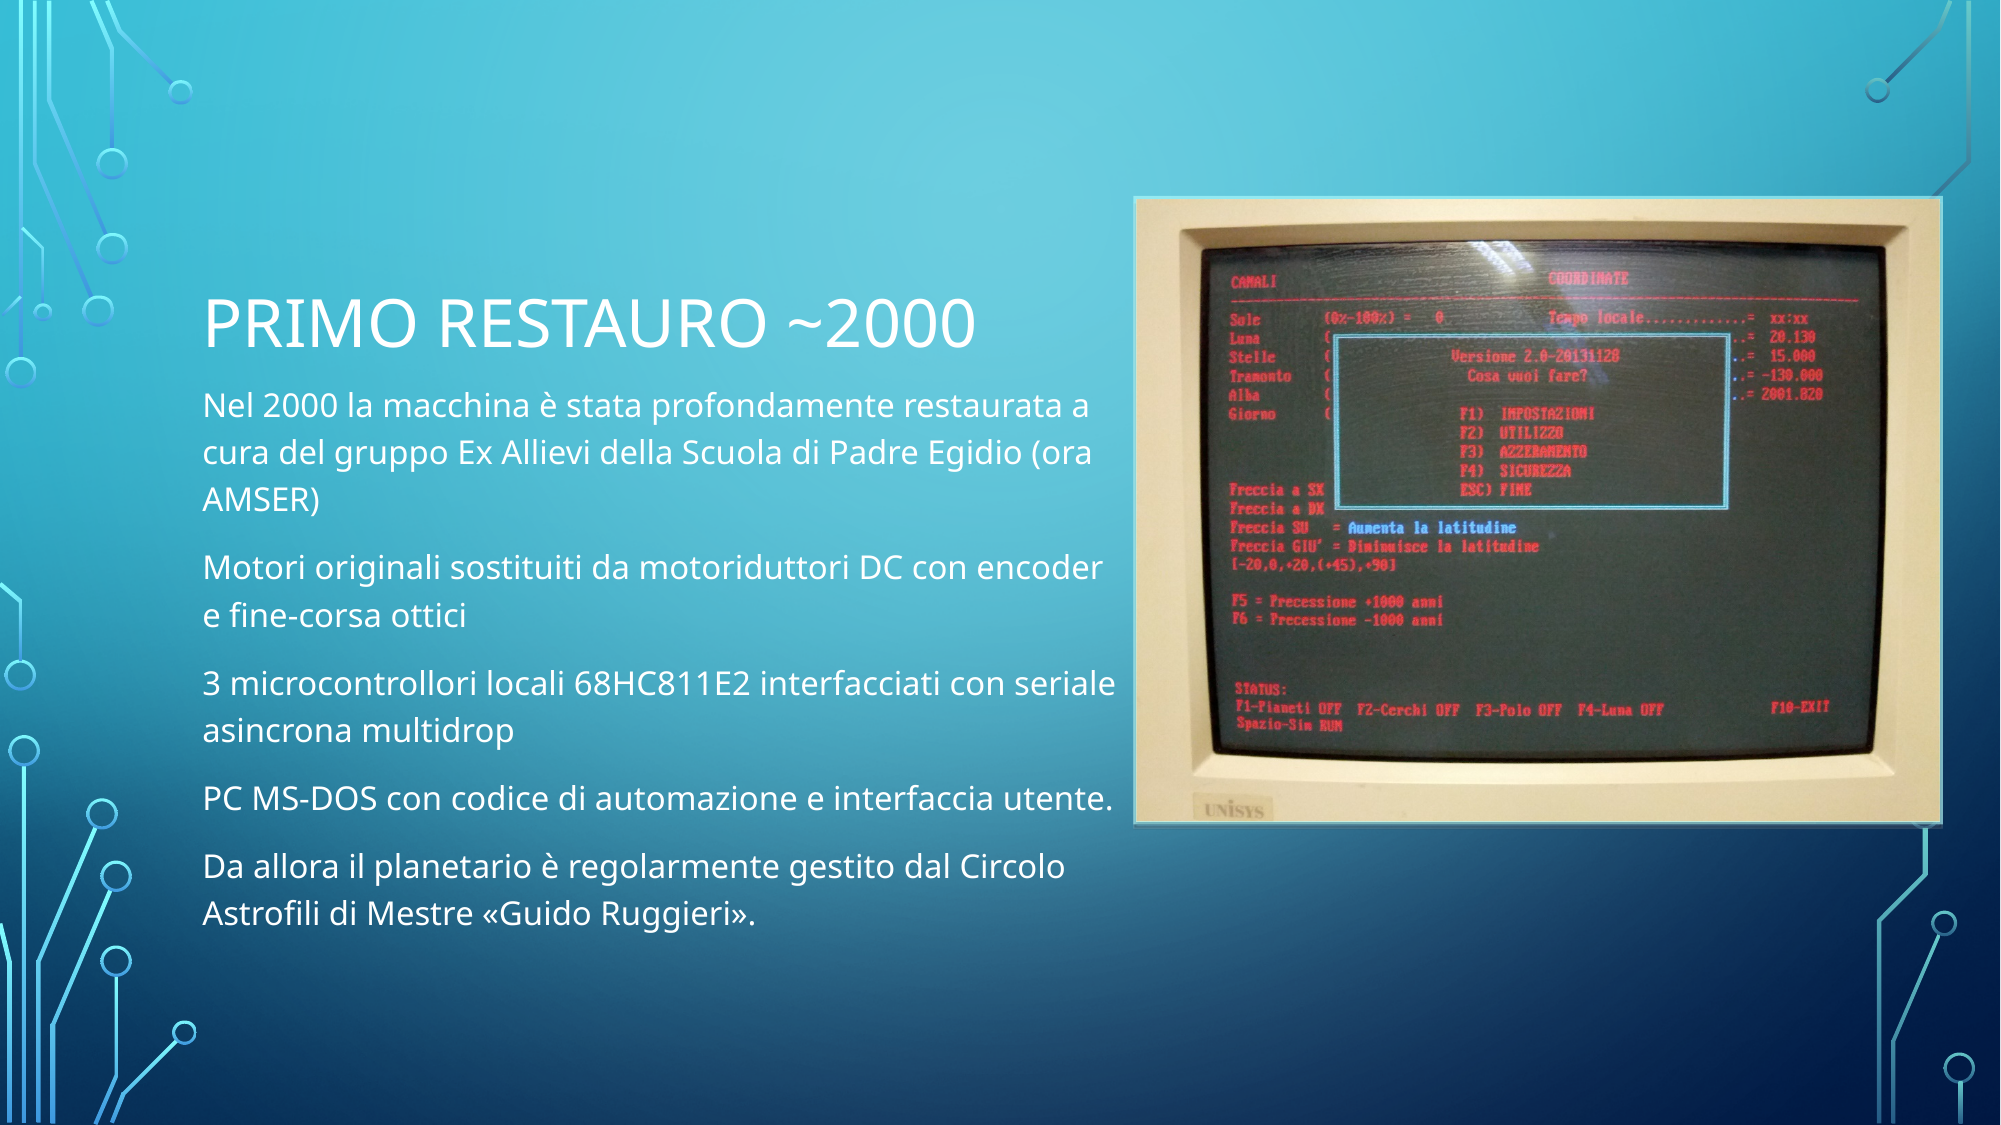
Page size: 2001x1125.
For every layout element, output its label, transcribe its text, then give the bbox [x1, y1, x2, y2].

title Primo restauro ~2000 [187, 99, 1161, 369]
list Nel 2000 la macchina è stata profondamente restaurata a cura del gruppo Ex Allievi della Scuola di Padre Egidio (ora AMSER) Motori originali sostituiti da motoriduttori DC con encoder e fine-corsa ottici 3 microcontrollori locali 68HC811E2 interfacciati con seriale asincrona multidrop PC MS-DOS con codice di automazione e interfaccia utente. Da allora il planetario è regolarmente gestito dal Circolo Astrofili di Mestre «Guido Ruggieri». [187, 369, 1137, 951]
picture [1136, 199, 1940, 822]
